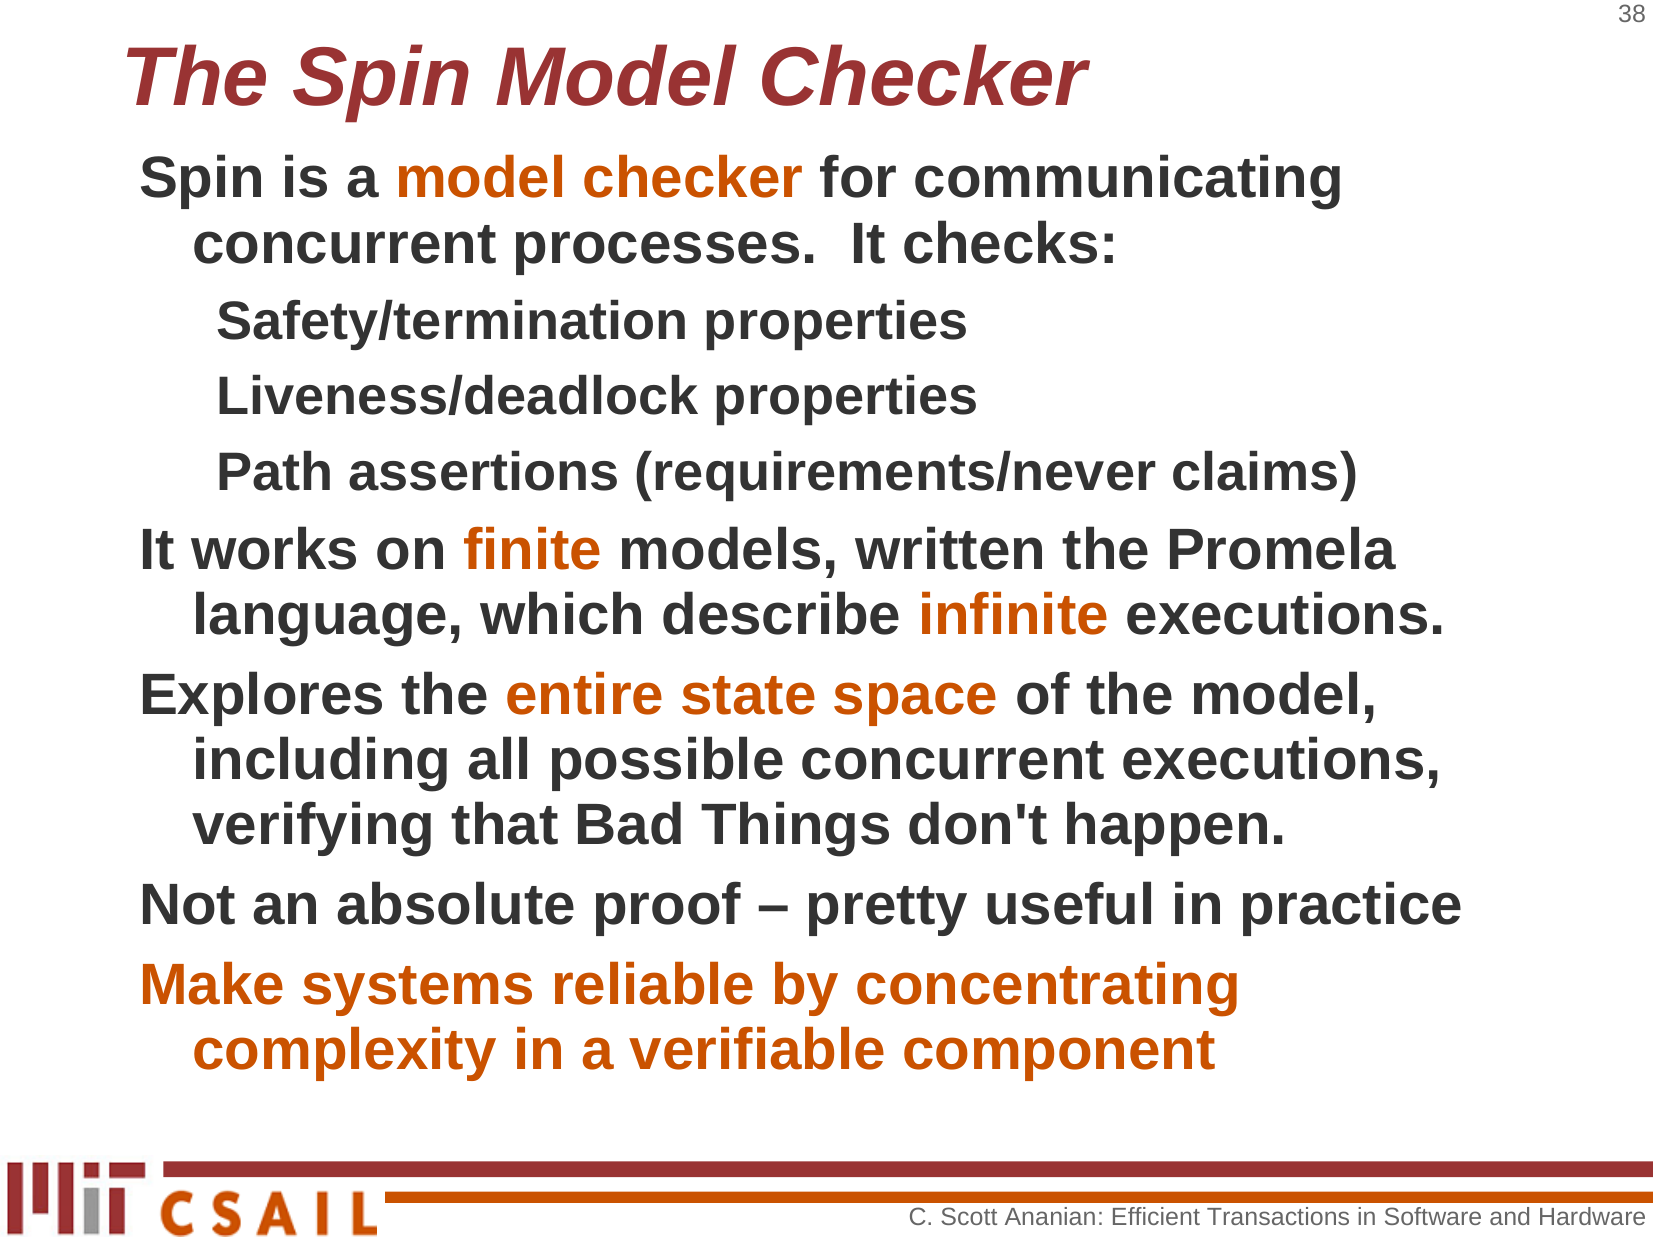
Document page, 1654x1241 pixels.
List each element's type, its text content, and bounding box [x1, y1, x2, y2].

list Spin is a model checker for communicating concurrent processes. It checks: Safety/termination properties Liveness/deadlock properties Path assertions (requirements/never claims) It works on finite models, written the Promela language, which describe infinite executions. Explores the entire state space of the model, including all possible concurrent executions, verifying that Bad Things don't happen. Not an absolute proof – pretty useful in practice Make systems reliable by concentrating complexity in a verifiable component [121, 145, 1561, 1108]
title The Spin Model Checker [121, 0, 1534, 145]
picture [0, 1155, 377, 1237]
